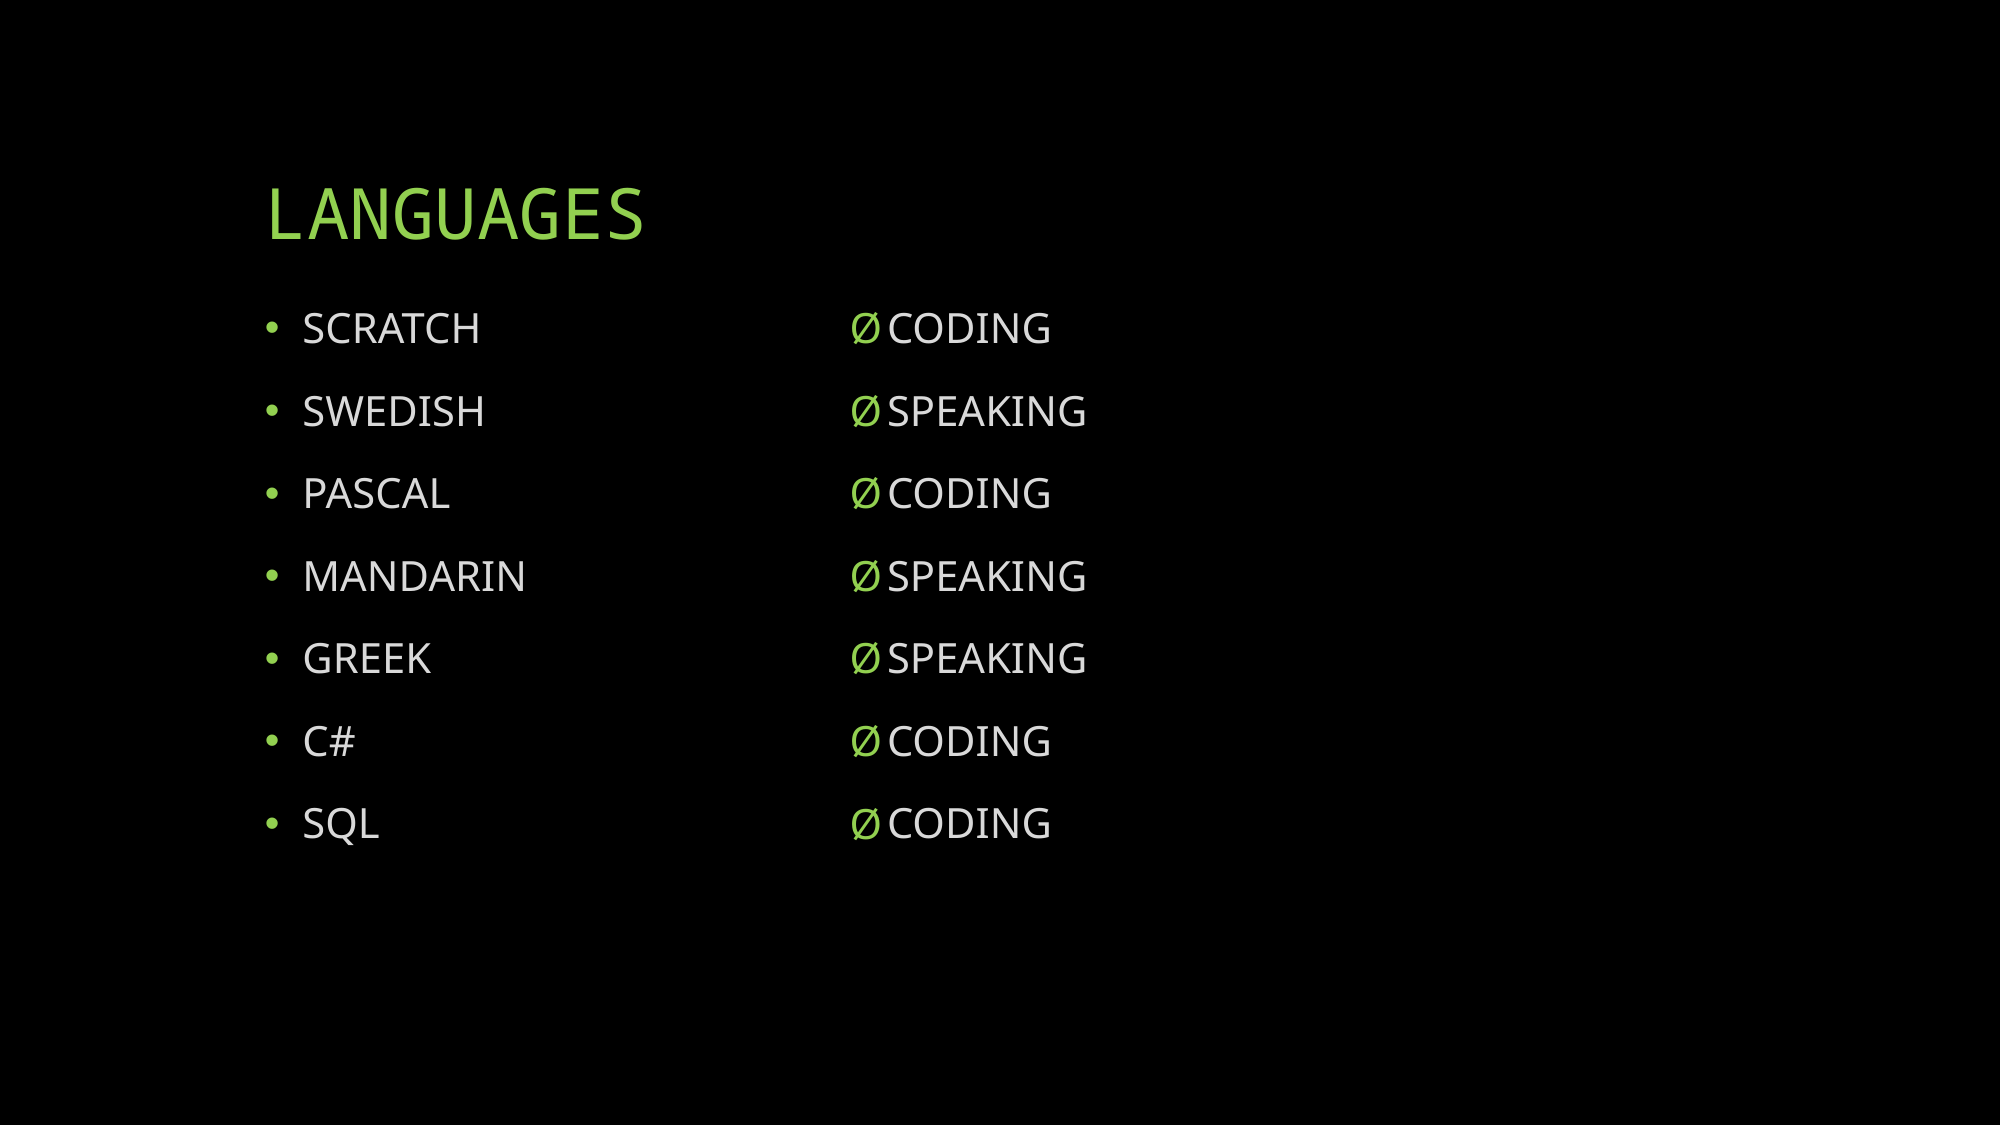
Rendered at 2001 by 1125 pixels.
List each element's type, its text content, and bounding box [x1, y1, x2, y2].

title LANGUAGES [249, 75, 1750, 263]
list SCRATCH SWEDISH PASCAL MANDARIN GREEK C# SQL [249, 299, 693, 1000]
text_box CODING SPEAKING CODING SPEAKING SPEAKING CODING CODING [834, 299, 1278, 1000]
